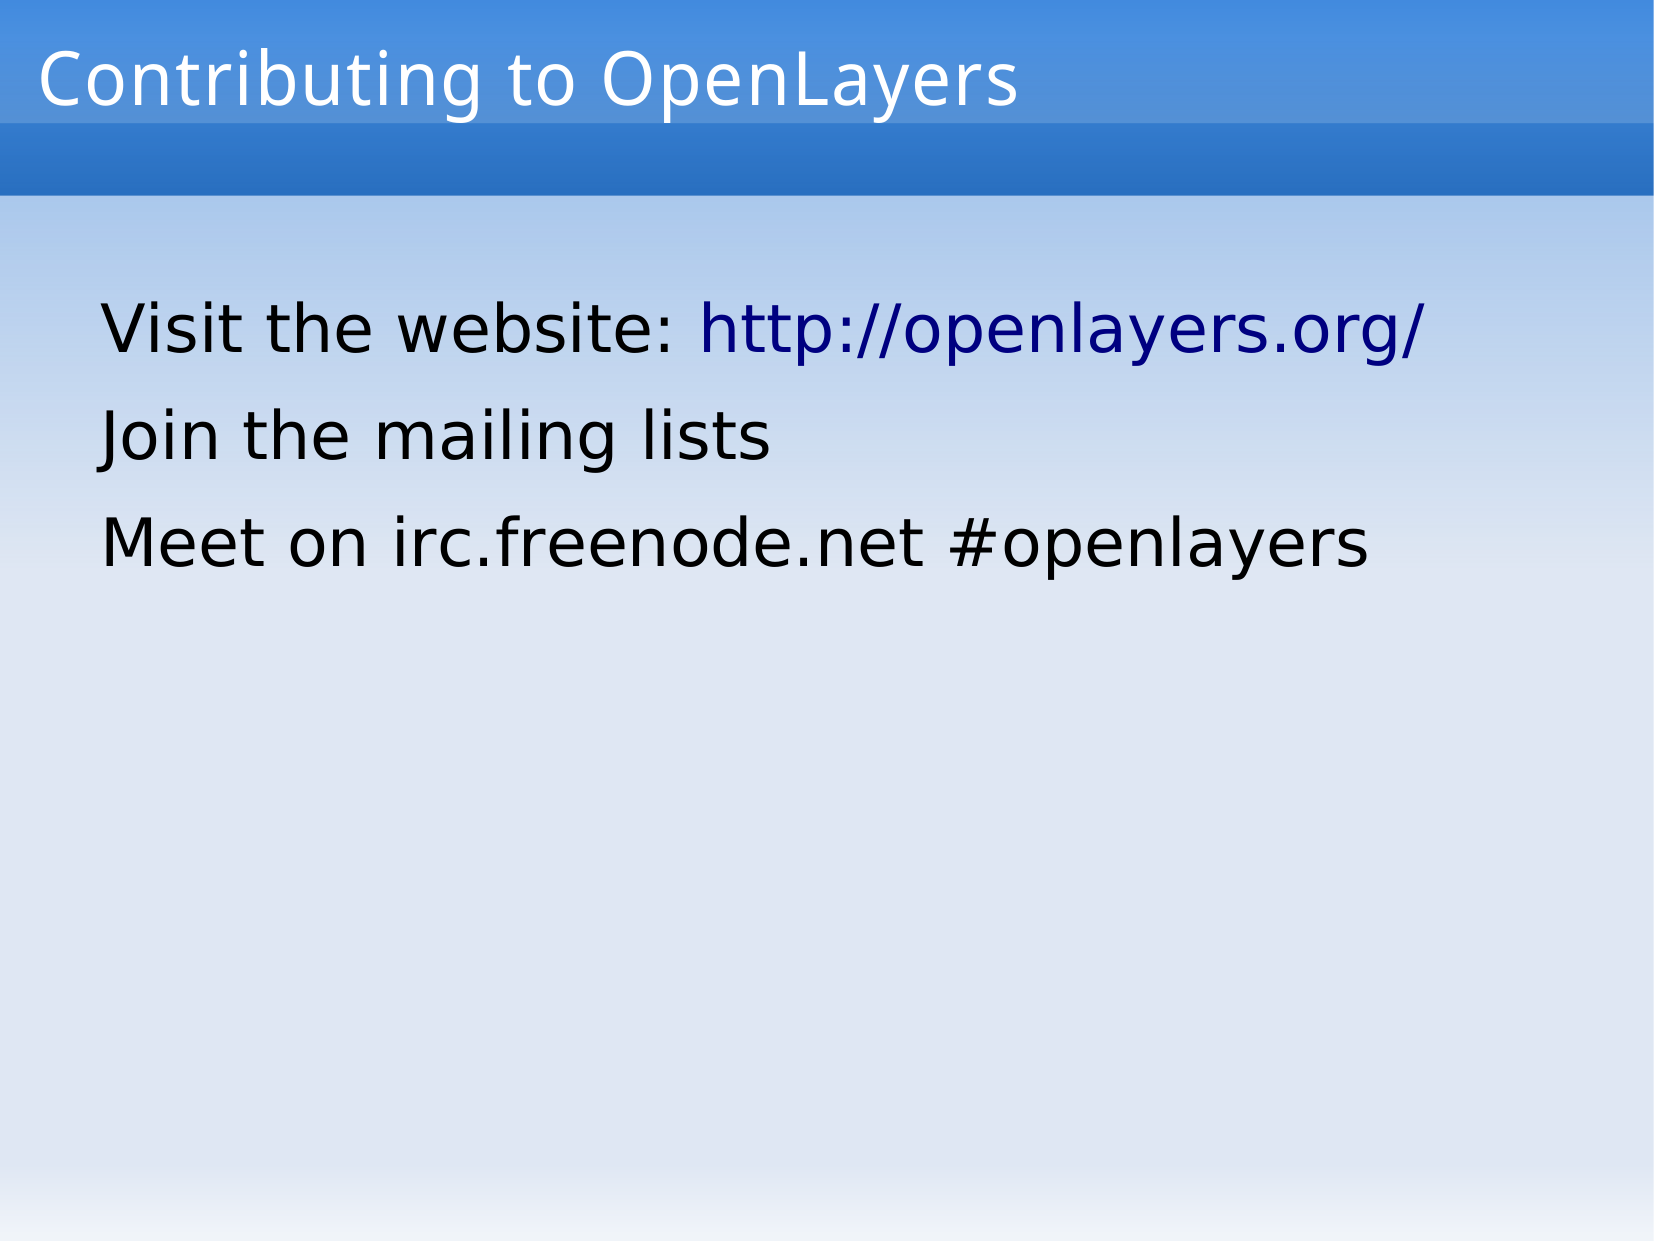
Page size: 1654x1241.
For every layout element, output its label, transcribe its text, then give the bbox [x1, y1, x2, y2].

list Visit the website: http://openlayers.org/ Join the mailing lists Meet on irc.freenode.net #openlayers [82, 290, 1571, 1109]
picture [0, 0, 1654, 1241]
title Contributing to OpenLayers [37, 2, 1463, 151]
